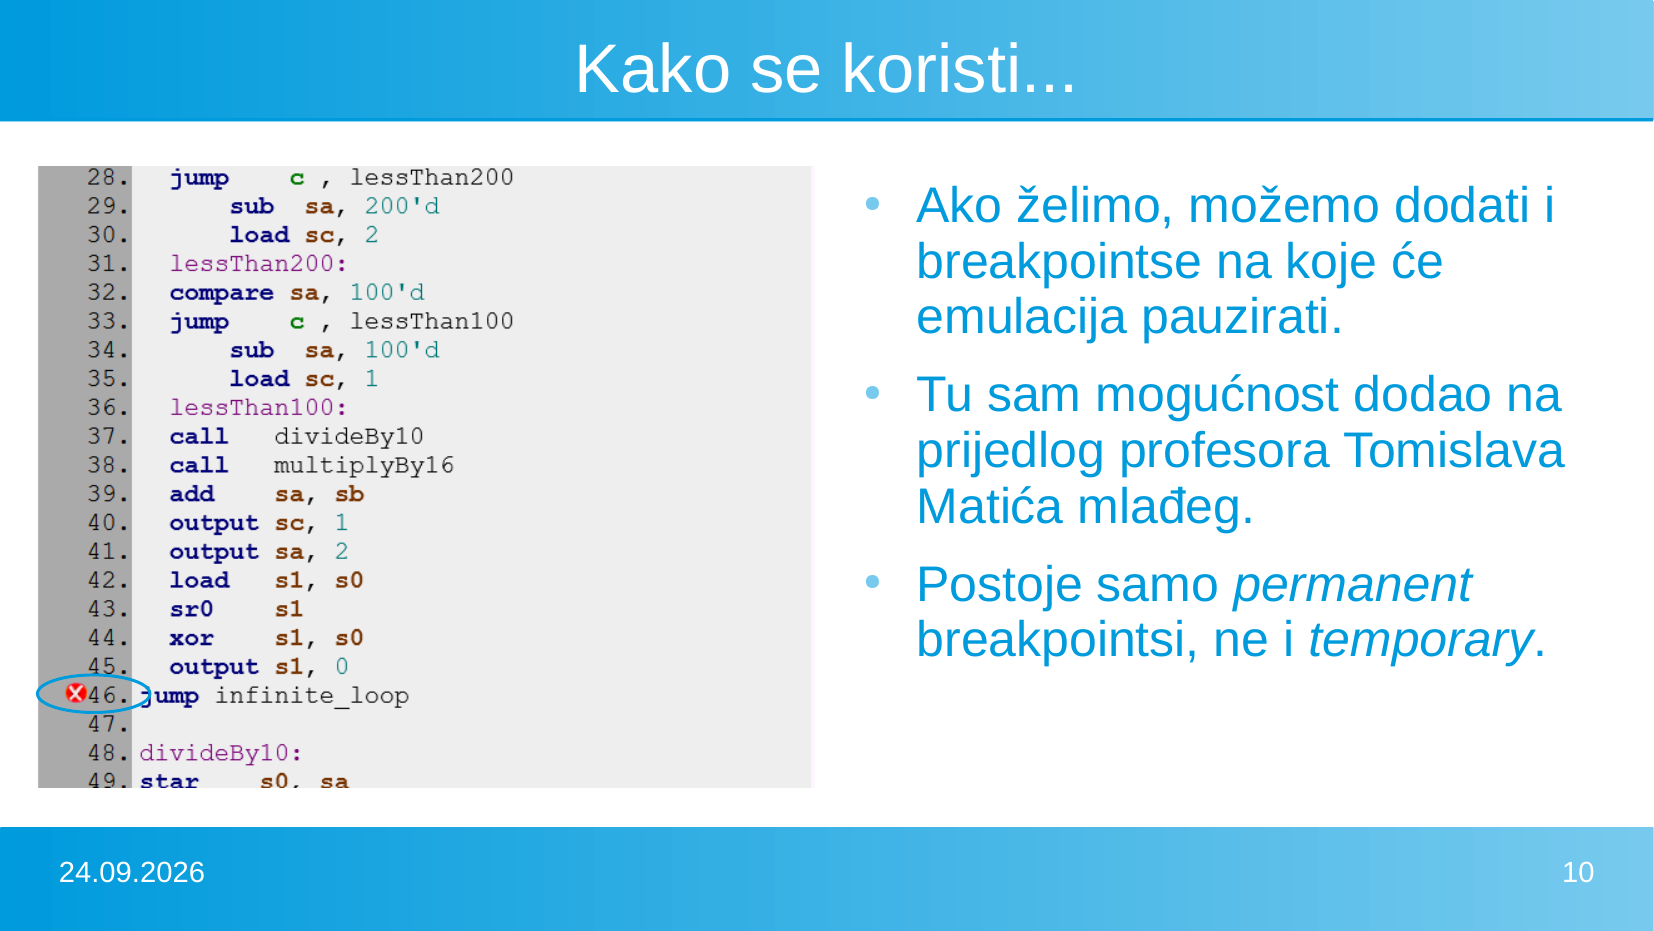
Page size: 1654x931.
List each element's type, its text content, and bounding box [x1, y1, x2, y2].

picture [37, 166, 815, 788]
picture [40, 677, 148, 710]
title Kako se koristi... [59, 29, 1595, 108]
list Ako želimo, možemo dodati i breakpointse na koje će emulacija pauzirati. Tu sam mogućnost dodao na prijedlog profesora Tomislava Matića mlađeg. Postoje samo permanent breakpointsi, ne i temporary. [845, 177, 1596, 768]
